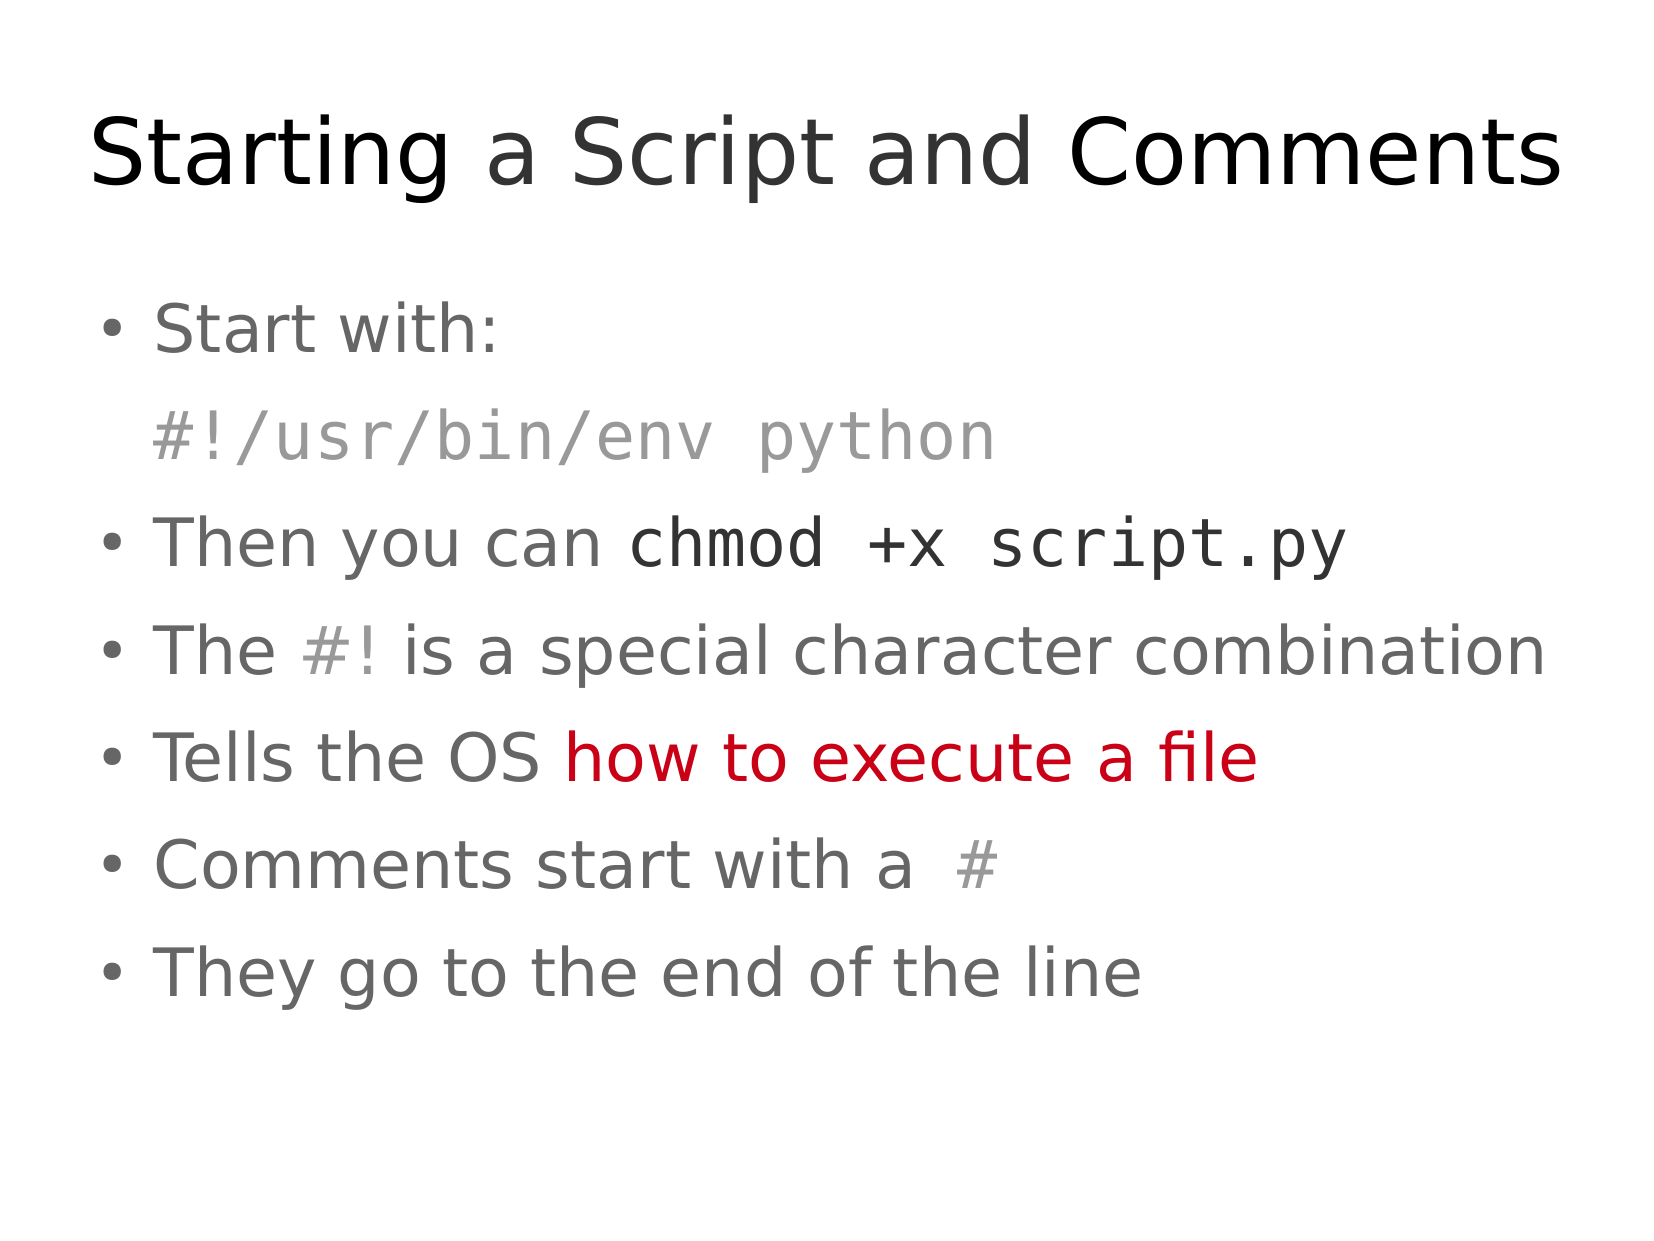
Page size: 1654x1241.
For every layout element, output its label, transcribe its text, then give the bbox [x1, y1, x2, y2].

list Start with: #!/usr/bin/env python Then you can chmod +x script.py The #! is a special character combination Tells the OS how to execute a file Comments start with a # They go to the end of the line [82, 290, 1571, 1109]
title Starting a Script and Comments [82, 56, 1571, 250]
